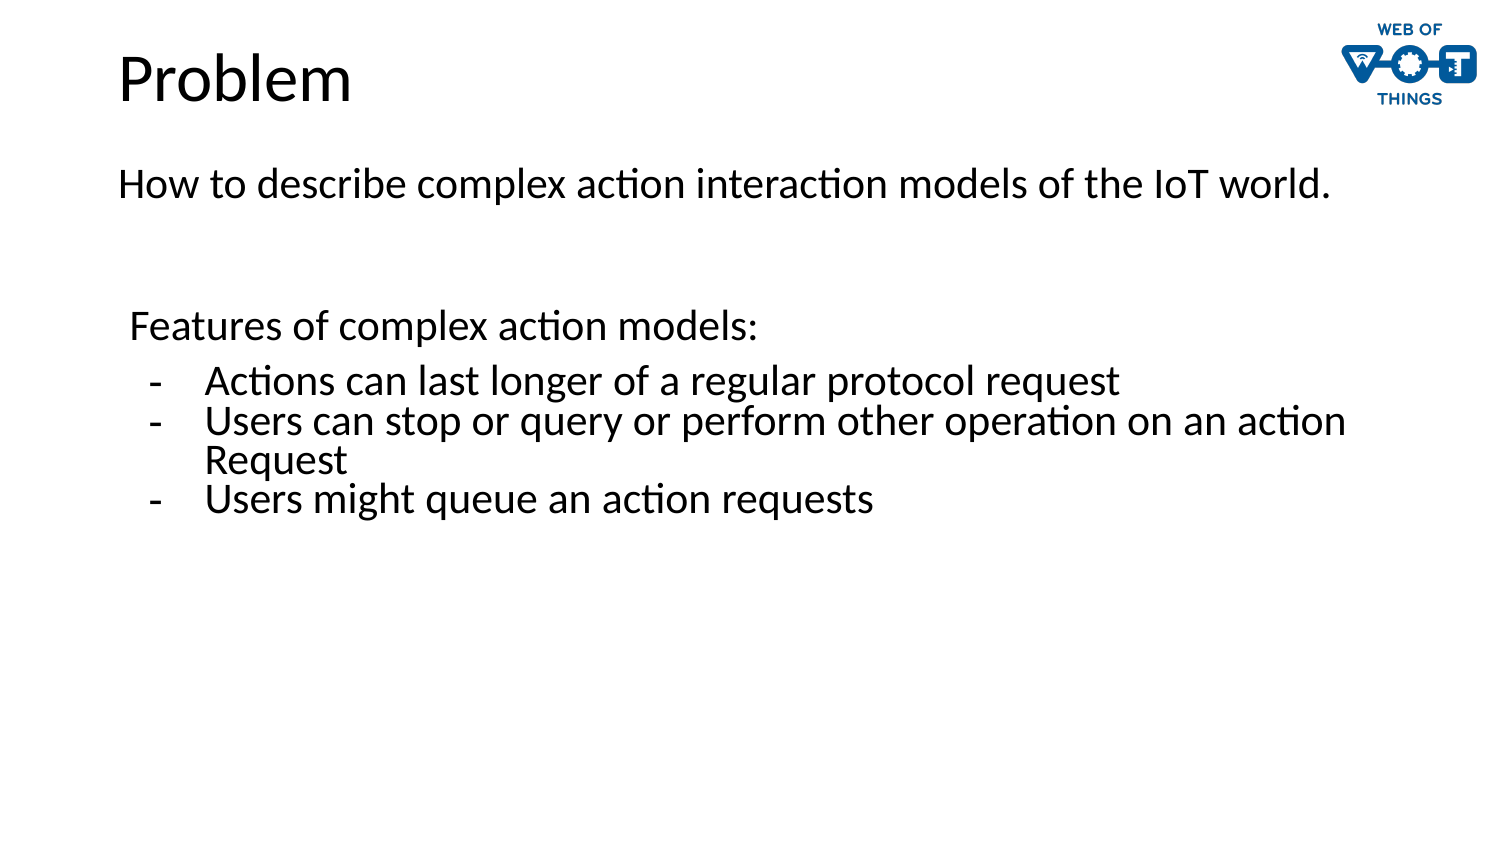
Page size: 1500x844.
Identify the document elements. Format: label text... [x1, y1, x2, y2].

list Features of complex action models: Actions can last longer of a regular protocol request Users can stop or query or perform other operation on an action Request Users might queue an action requests [114, 301, 1409, 601]
list How to describe complex action interaction models of the IoT world. [103, 159, 1397, 286]
title Problem [103, 44, 1397, 159]
picture [1326, 14, 1492, 114]
